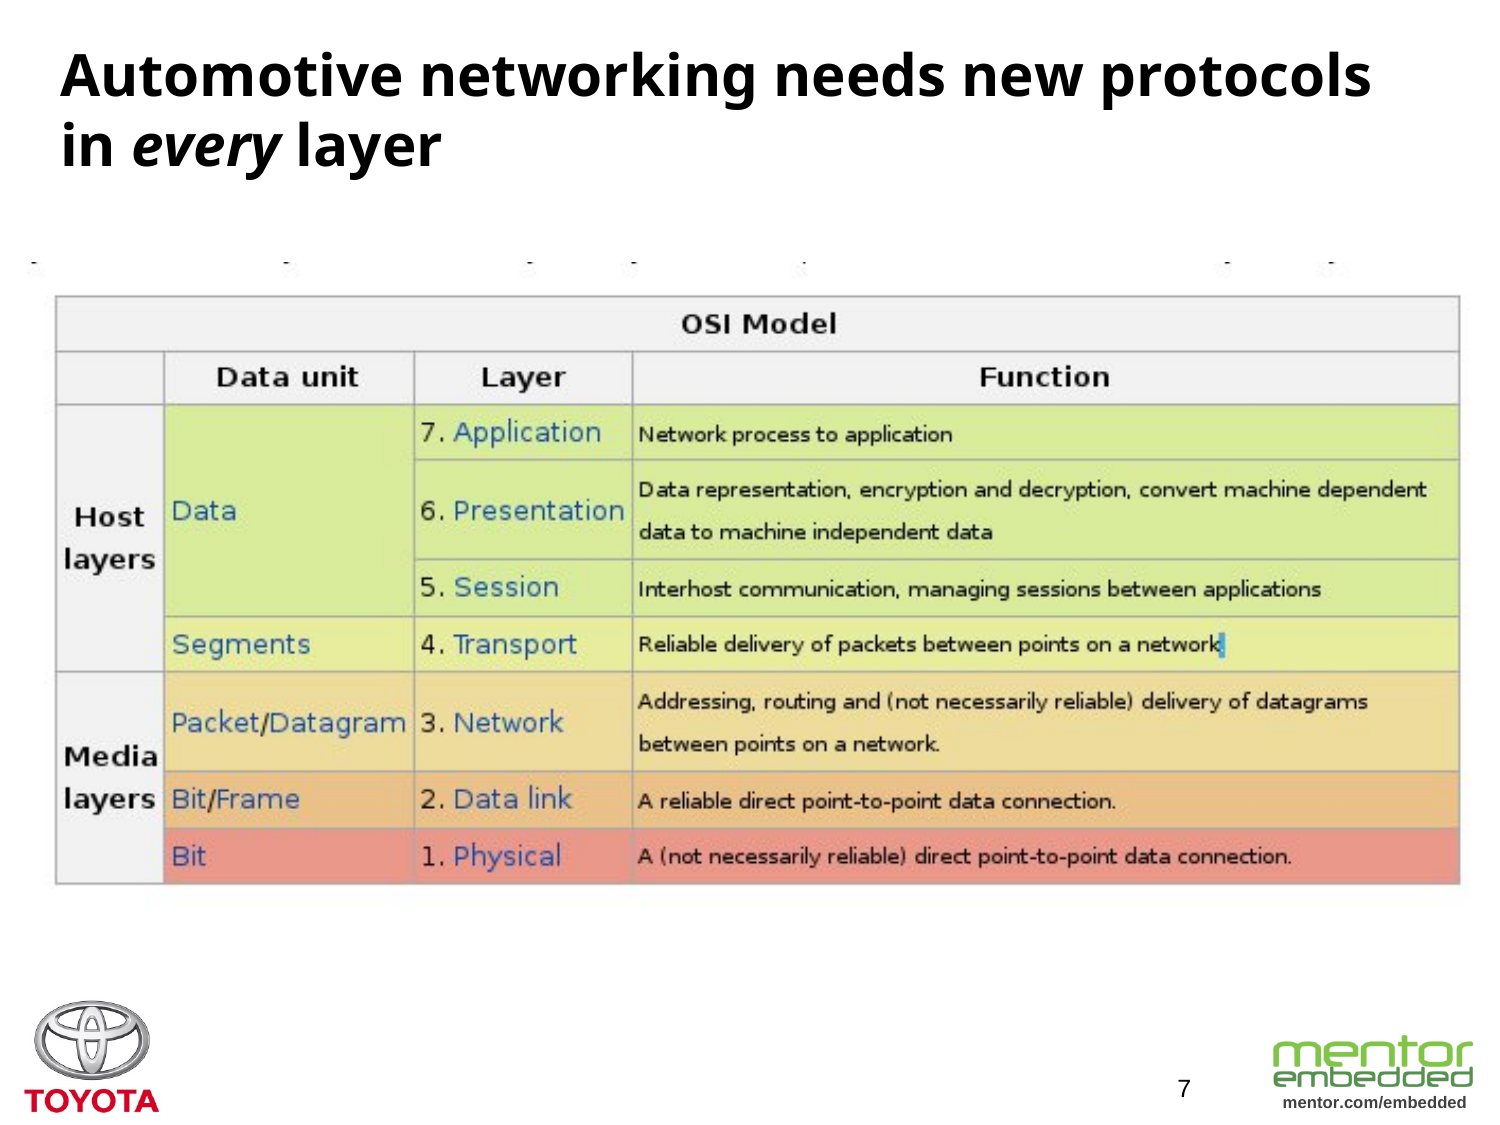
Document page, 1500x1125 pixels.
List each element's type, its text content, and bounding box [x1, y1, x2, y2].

picture [24, 998, 163, 1114]
text_box Automotive networking needs new protocols in every layer [0, 29, 1485, 186]
picture [11, 262, 1497, 915]
picture [1268, 1030, 1476, 1092]
